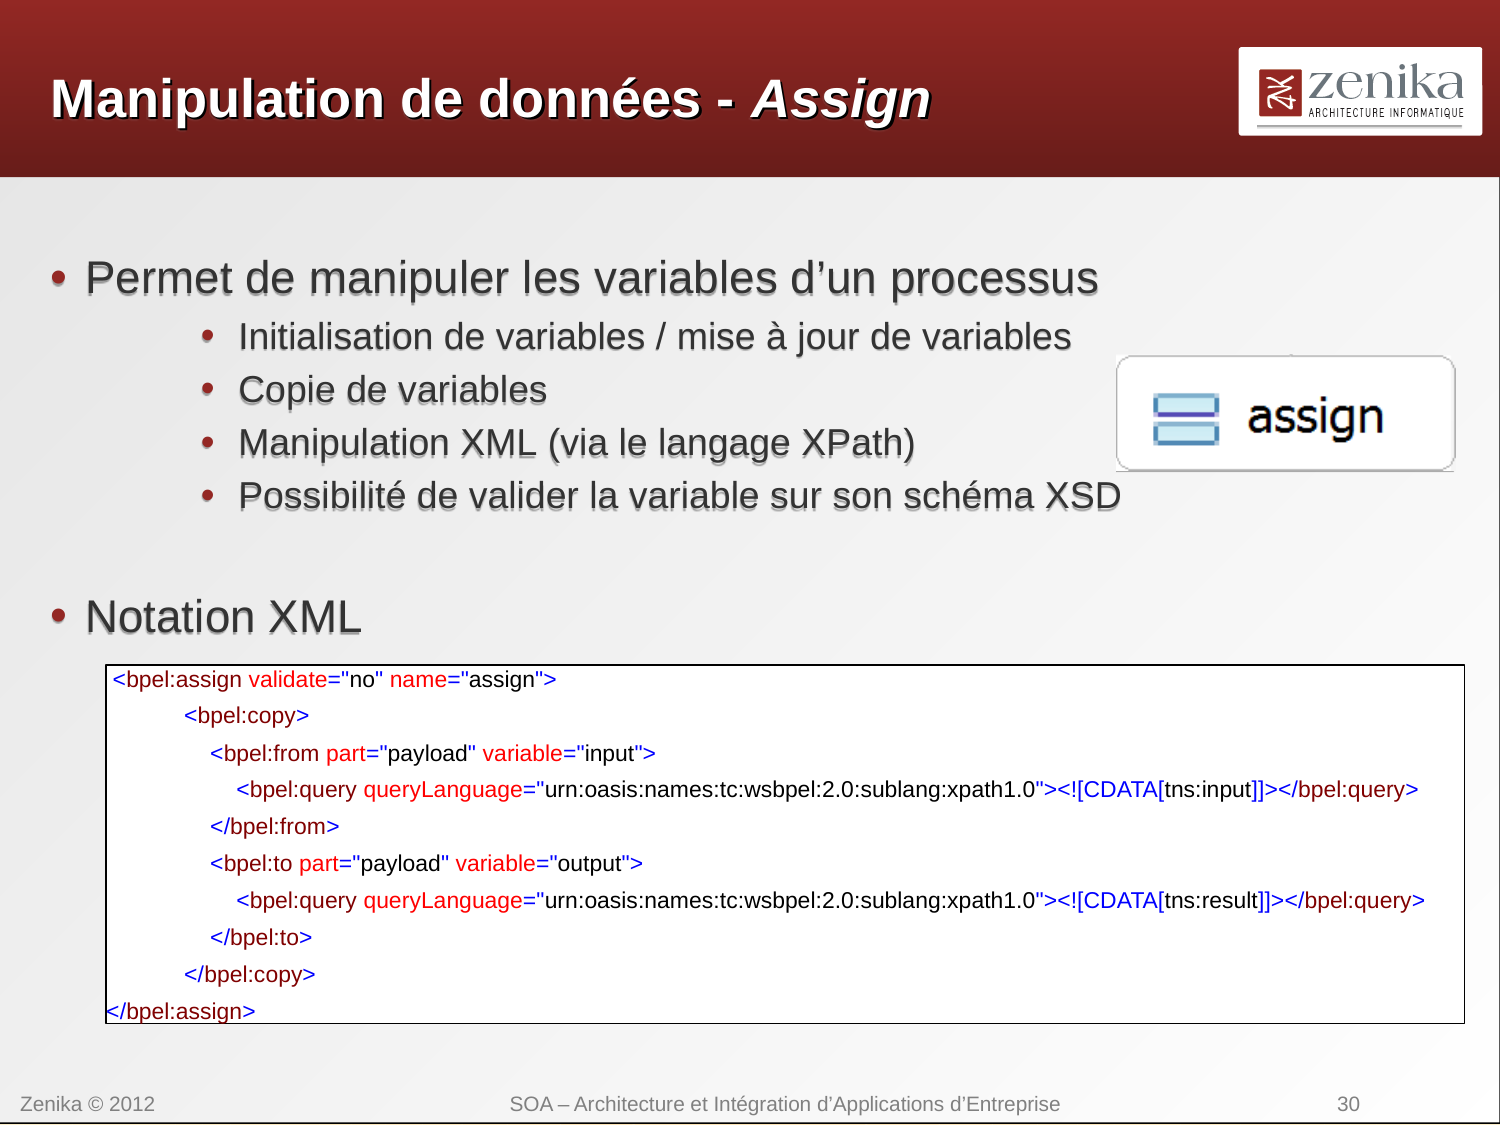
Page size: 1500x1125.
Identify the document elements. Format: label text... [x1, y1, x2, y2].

subtitle Permet de manipuler les variables d’un processus Initialisation de variables / mise à jour de variables Copie de variables Manipulation XML (via le langage XPath) Possibilité de valider la variable sur son schéma XSD Notation XML [50, 249, 1123, 1079]
text_box <bpel:assign validate="no" name="assign"> <bpel:copy> <bpel:from part="payload" variable="input"> <bpel:query queryLanguage="urn:oasis:names:tc:wsbpel:2.0:sublang:xpath1.0"><![CDATA[tns:input]]></bpel:query> </bpel:from> <bpel:to part="payload" variable="output"> <bpel:query queryLanguage="urn:oasis:names:tc:wsbpel:2.0:sublang:xpath1.0"><![CDATA[tns:result]]></bpel:query> </bpel:to> </bpel:copy> </bpel:assign> [106, 665, 1465, 1024]
picture [1116, 354, 1456, 471]
title Manipulation de données - Assign [50, 22, 1206, 172]
